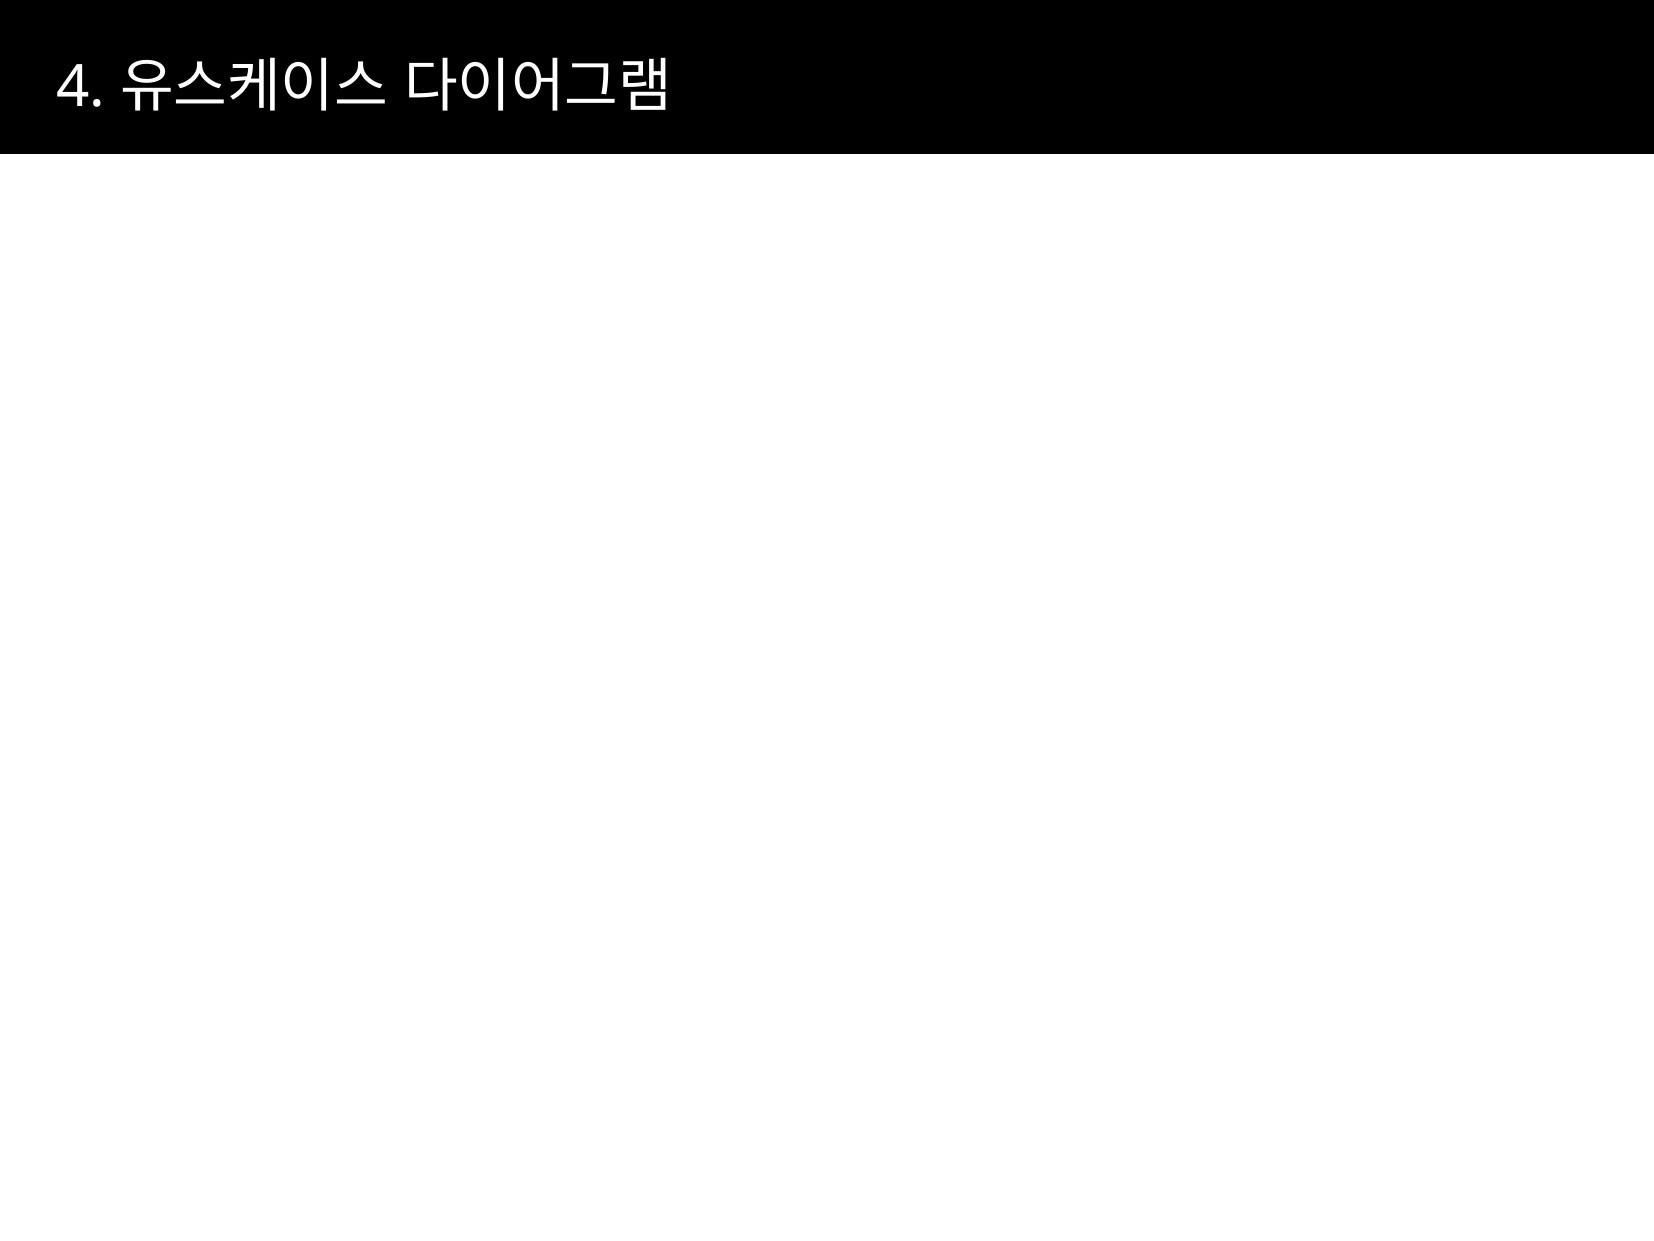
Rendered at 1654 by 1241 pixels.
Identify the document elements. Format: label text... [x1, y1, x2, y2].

text_box 4. 유스케이스 다이어그램 [41, 31, 1004, 130]
text_box [0, 0, 1654, 154]
